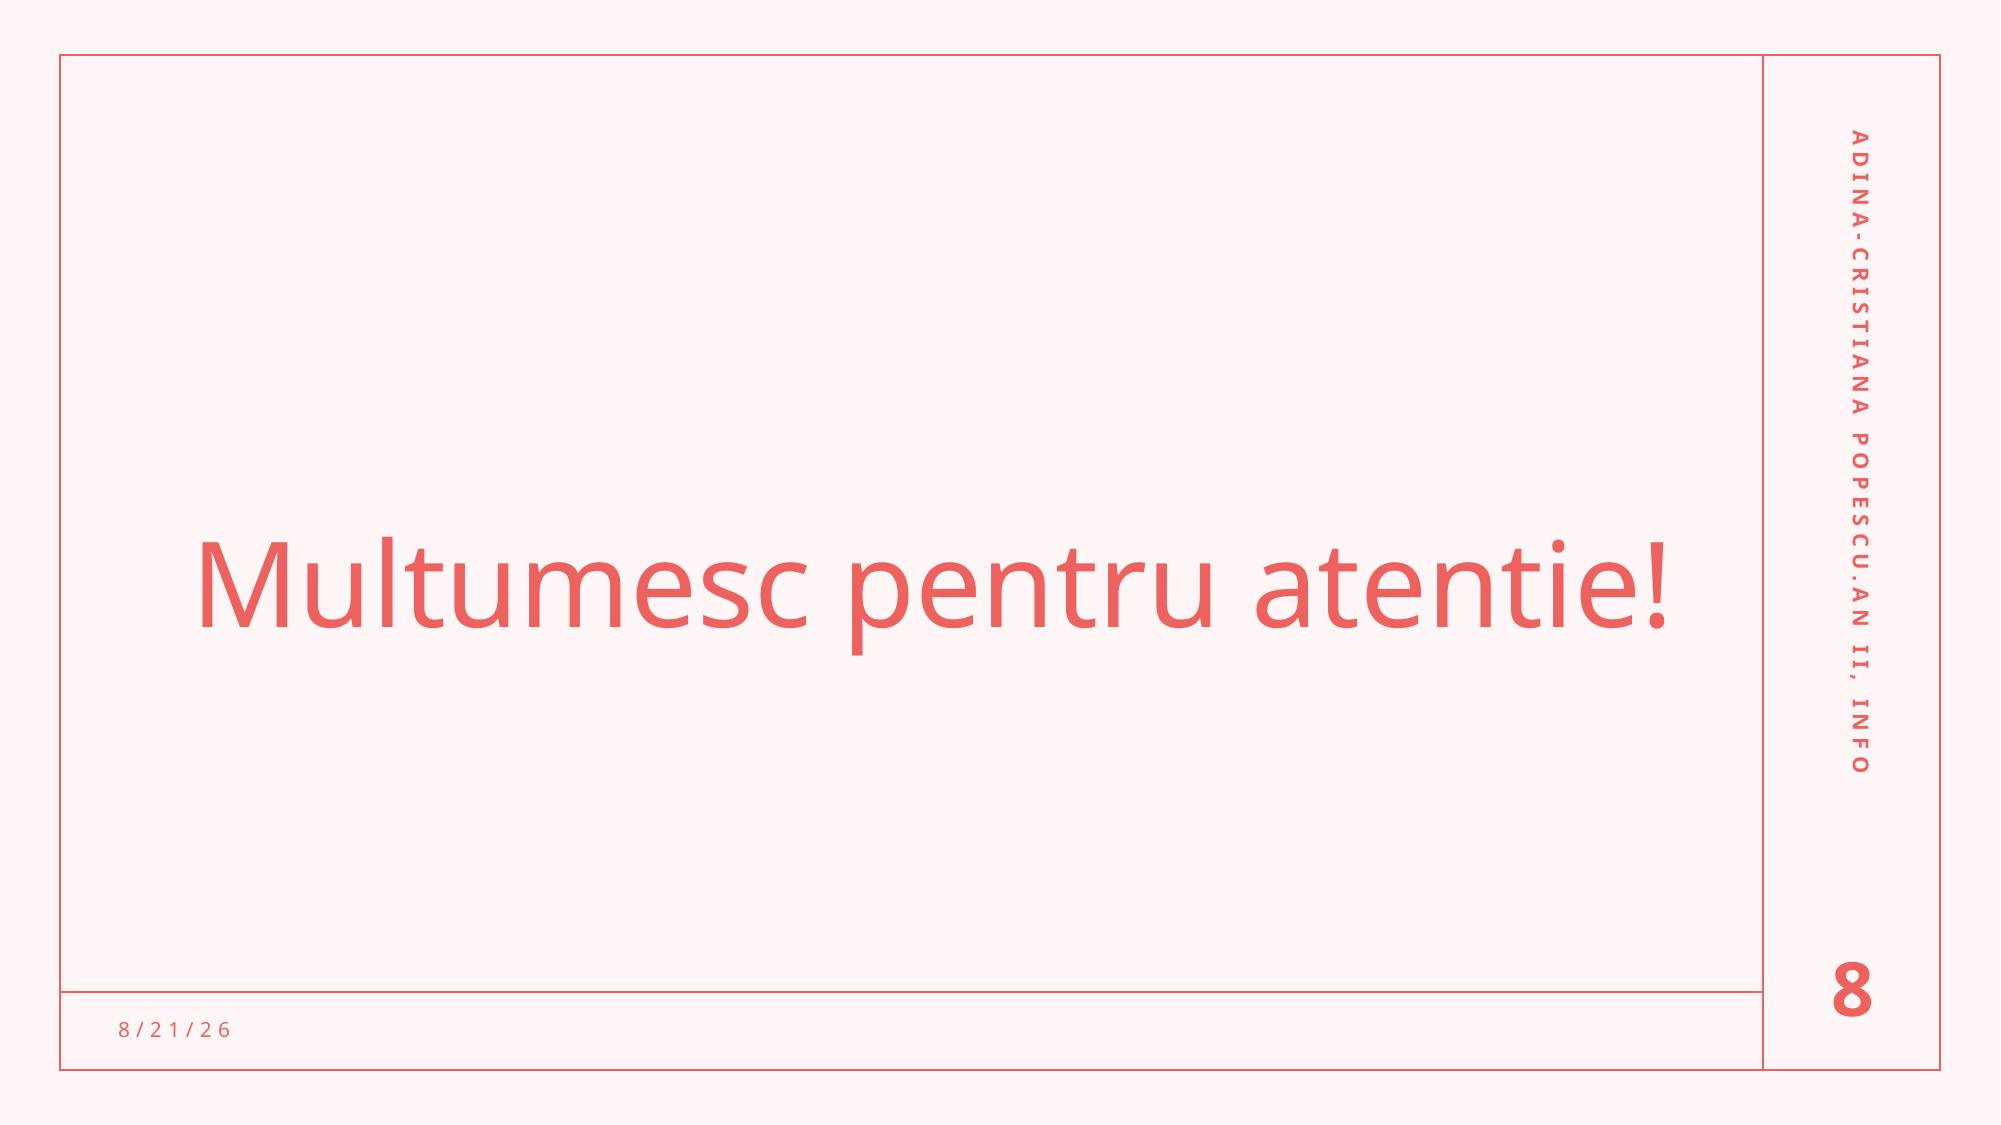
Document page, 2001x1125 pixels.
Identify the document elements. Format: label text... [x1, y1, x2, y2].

text_box Adina-Cristiana Popescu.an II, info [1822, 115, 1883, 791]
text_box ‹#› [1775, 930, 1932, 1055]
text_box 4/2/2021 [103, 1007, 621, 1055]
list Multumesc pentru atentie! [176, 444, 1720, 682]
